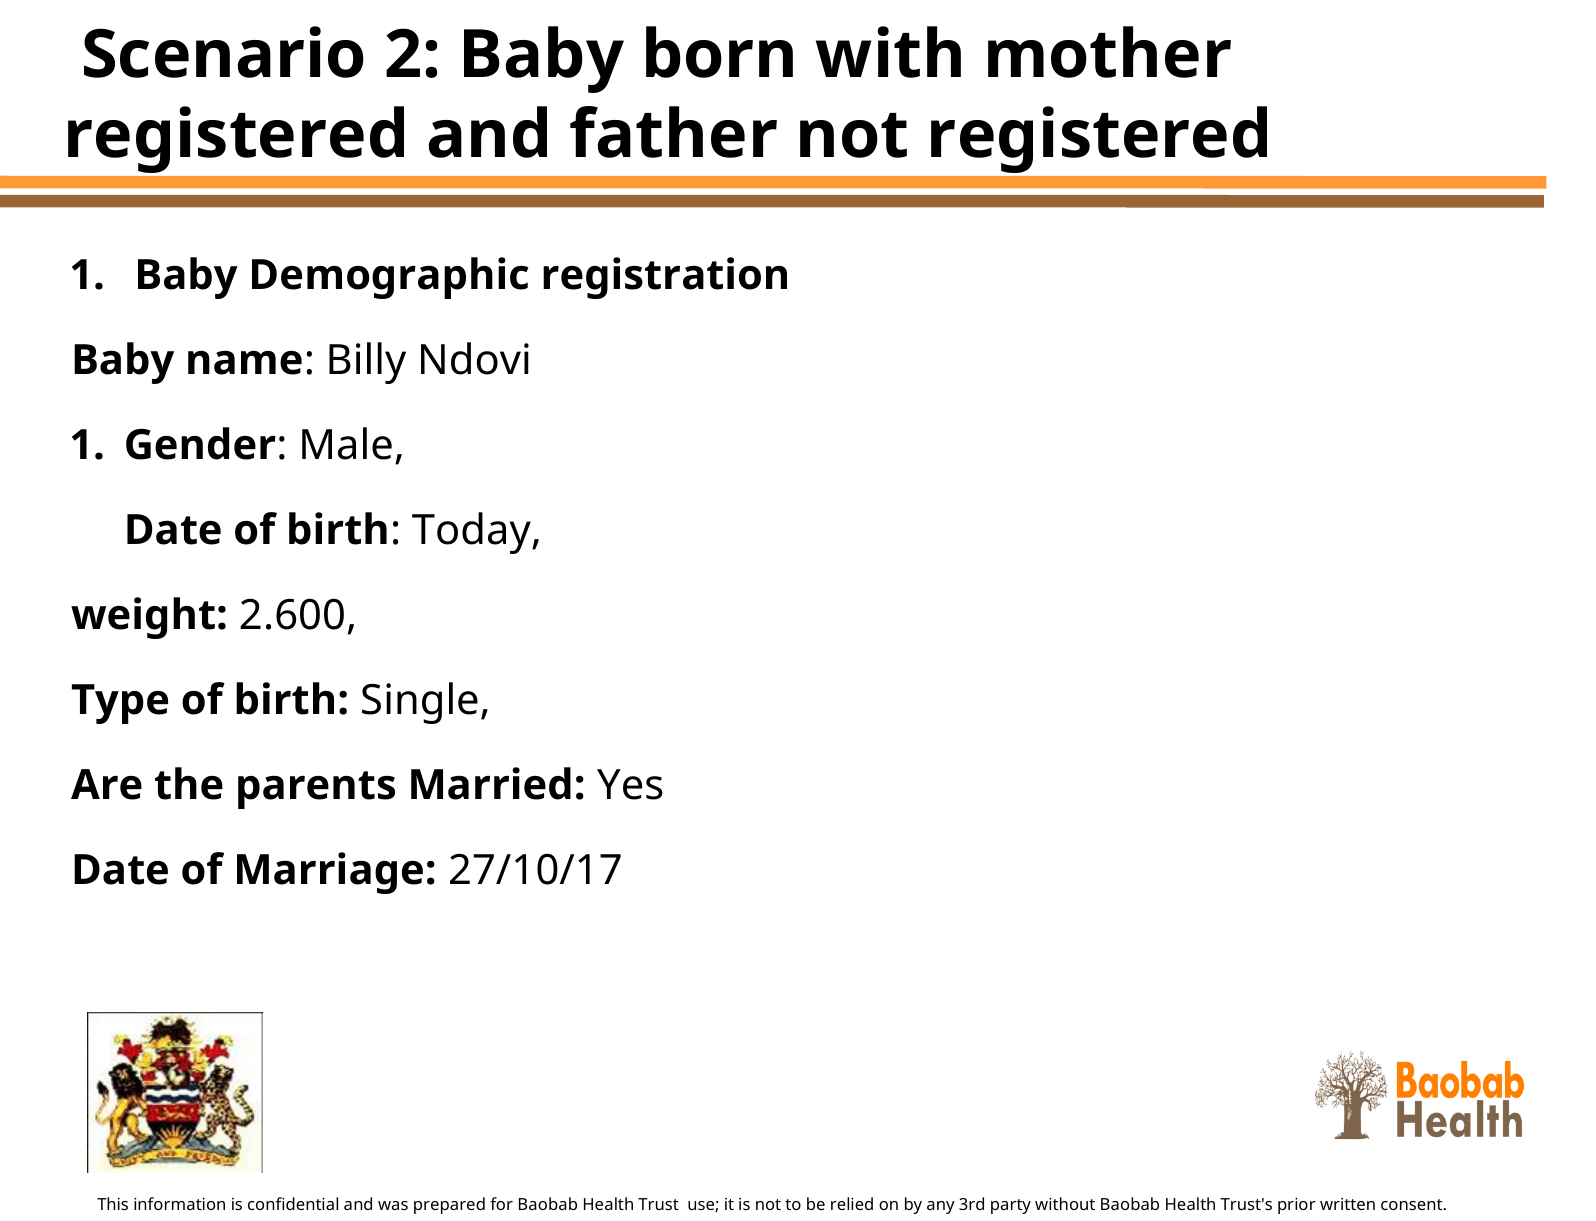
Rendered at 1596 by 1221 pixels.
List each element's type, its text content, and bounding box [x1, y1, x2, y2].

text_box Baby Demographic registration Baby name: Billy Ndovi Gender: Male, Date of birth: Today, weight: 2.600, Type of birth: Single, Are the parents Married: Yes Date of Marriage: 27/10/17 [61, 230, 1560, 1166]
text_box Scenario 2: Baby born with mother registered and father not registered [48, 43, 1579, 139]
picture [87, 1166, 263, 1173]
